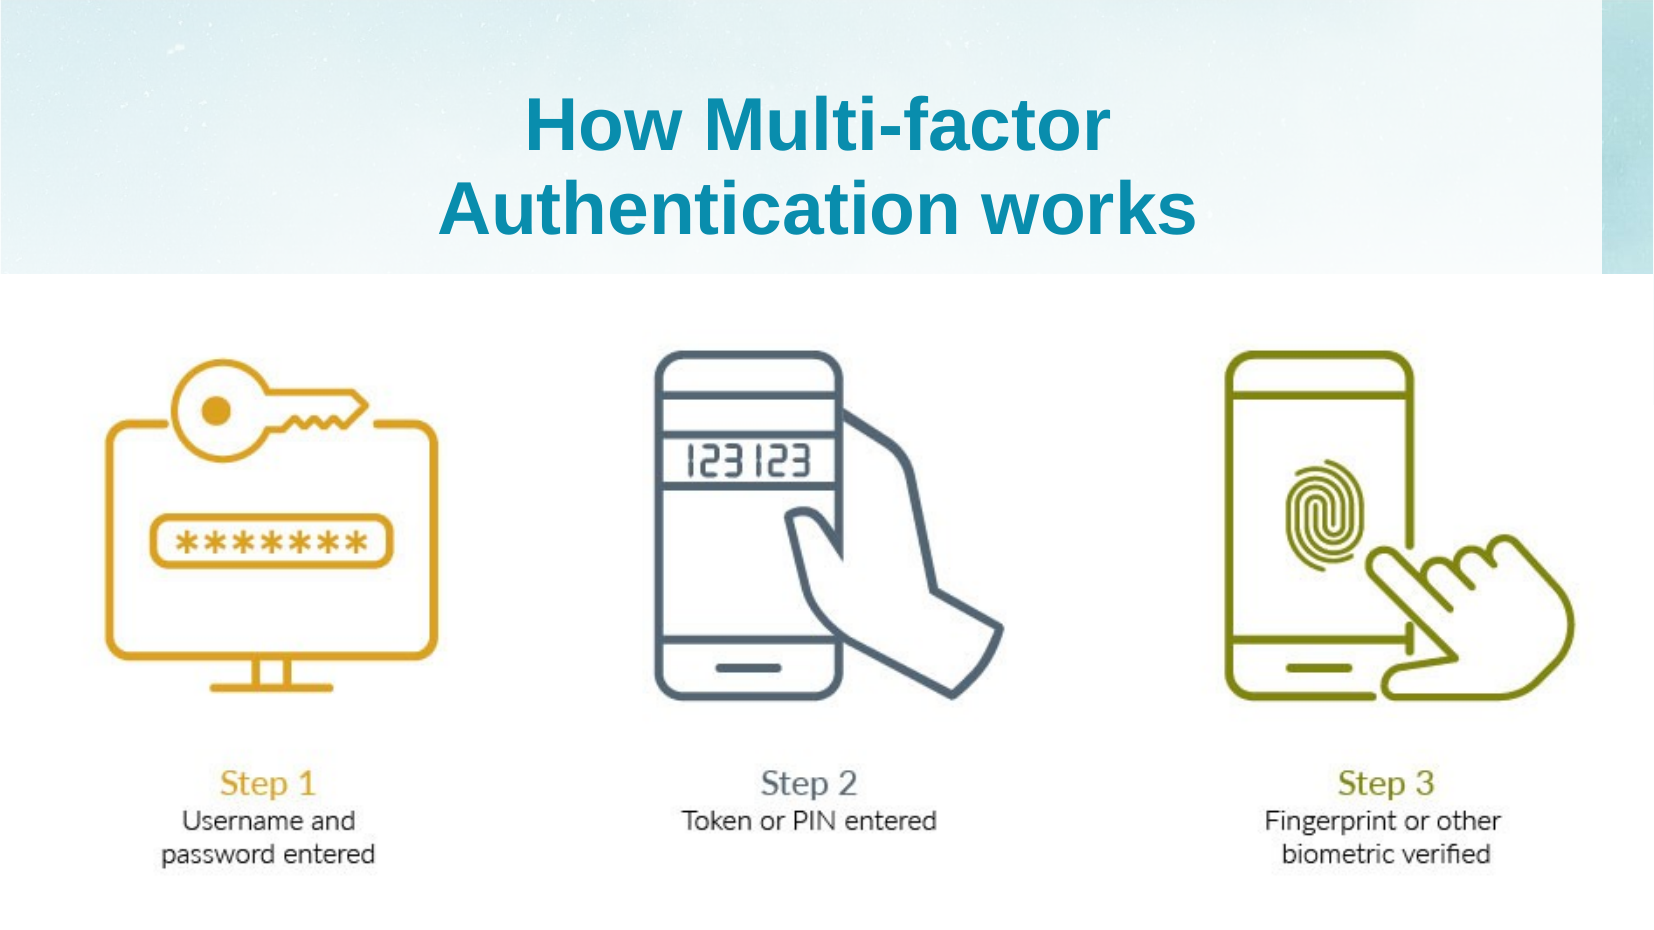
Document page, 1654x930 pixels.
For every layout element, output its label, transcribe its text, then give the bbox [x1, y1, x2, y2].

text_box How Multi-factor Authentication works [248, 325, 1388, 366]
text_box [0, 9, 1602, 274]
picture [0, 1, 1653, 930]
